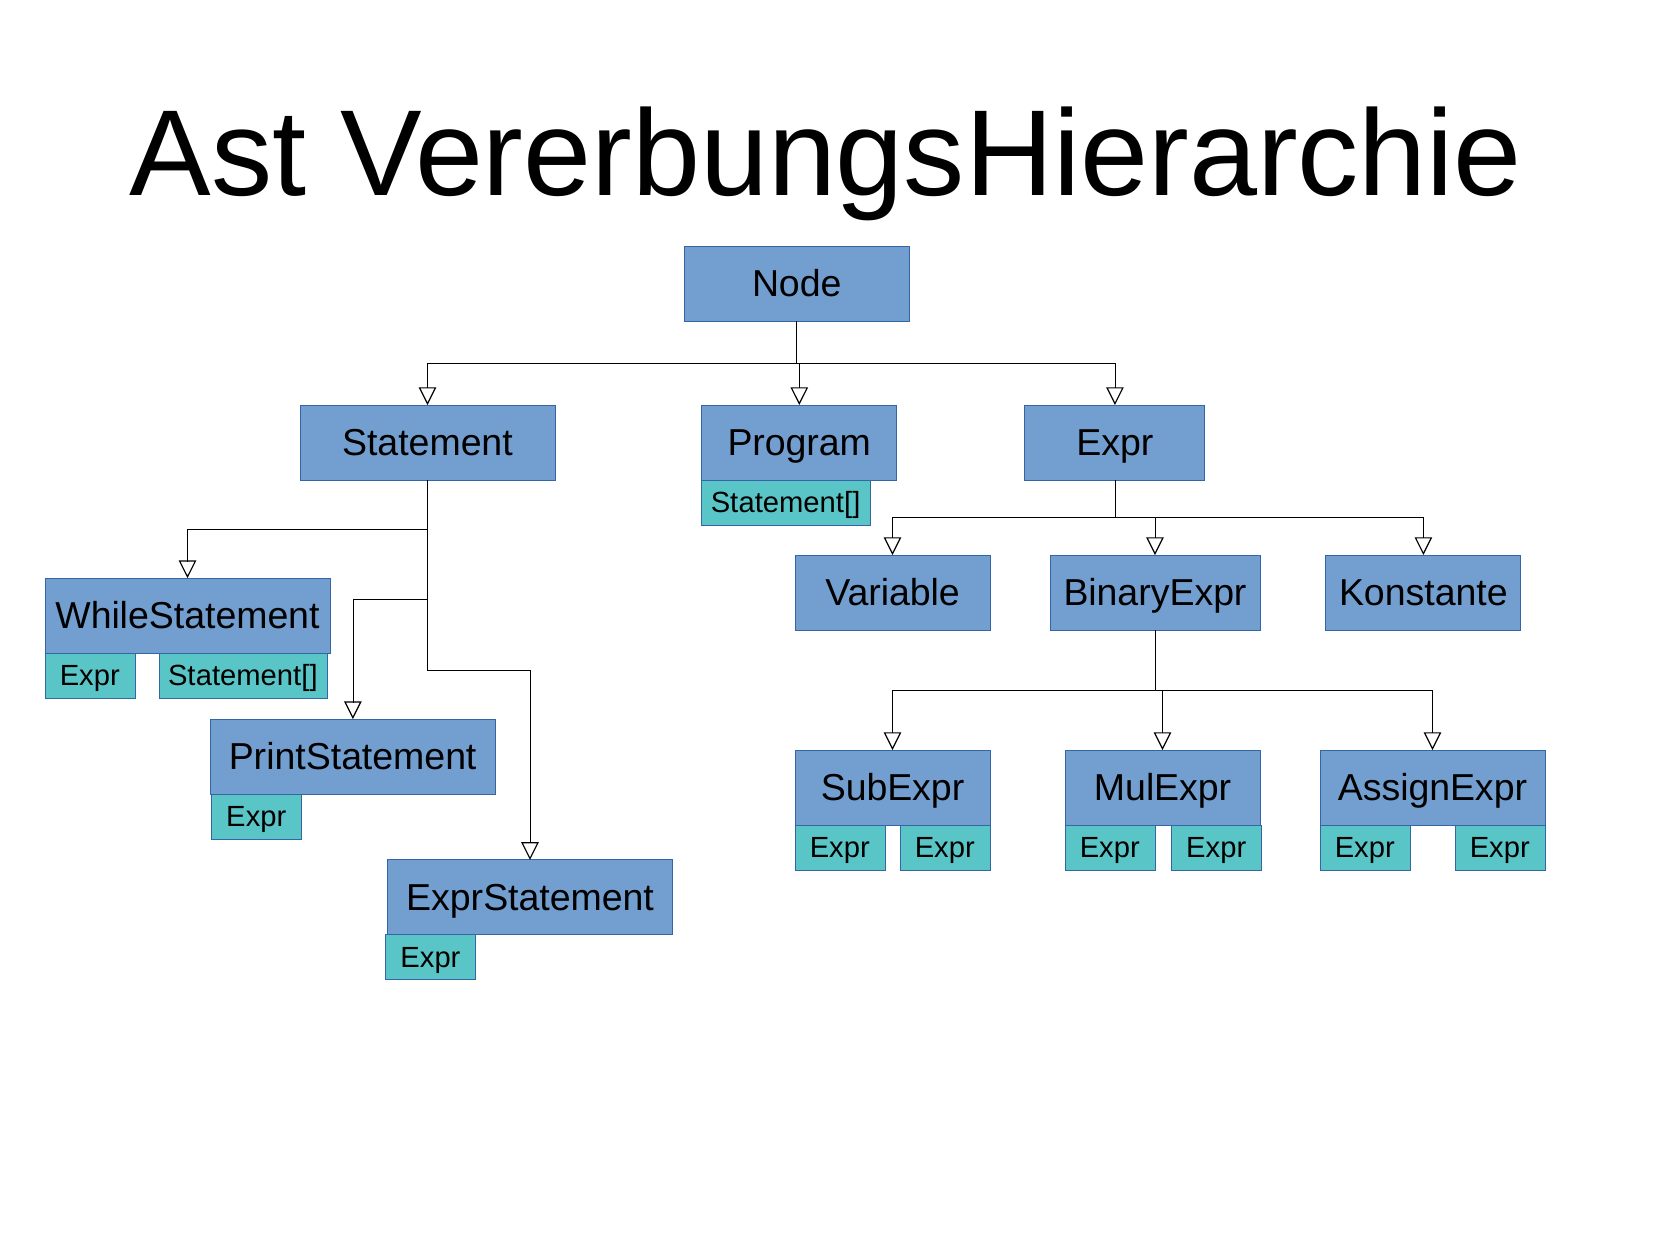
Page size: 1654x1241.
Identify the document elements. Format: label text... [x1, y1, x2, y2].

text_box Expr [1455, 825, 1546, 871]
text_box WhileStatement [45, 578, 331, 654]
text_box Expr [1065, 825, 1156, 871]
text_box Expr [1320, 825, 1411, 871]
text_box Expr [1024, 405, 1205, 481]
text_box ExprStatement [387, 859, 673, 935]
text_box Statement[] [701, 480, 871, 526]
text_box Node [684, 246, 910, 322]
text_box Expr [211, 794, 302, 840]
text_box Variable [795, 555, 991, 631]
text_box MulExpr [1065, 750, 1261, 826]
text_box Statement [300, 405, 556, 481]
text_box AssignExpr [1320, 750, 1546, 826]
text_box Program [701, 405, 897, 481]
text_box Expr [385, 934, 476, 980]
text_box Expr [45, 653, 136, 699]
text_box Expr [795, 825, 886, 871]
text_box PrintStatement [210, 719, 496, 795]
text_box Statement[] [159, 653, 328, 699]
text_box Expr [1171, 825, 1262, 871]
text_box Expr [900, 825, 991, 871]
text_box SubExpr [795, 750, 991, 826]
text_box BinaryExpr [1050, 555, 1261, 631]
text_box Konstante [1325, 555, 1521, 631]
title Ast VererbungsHierarchie [82, 49, 1571, 257]
